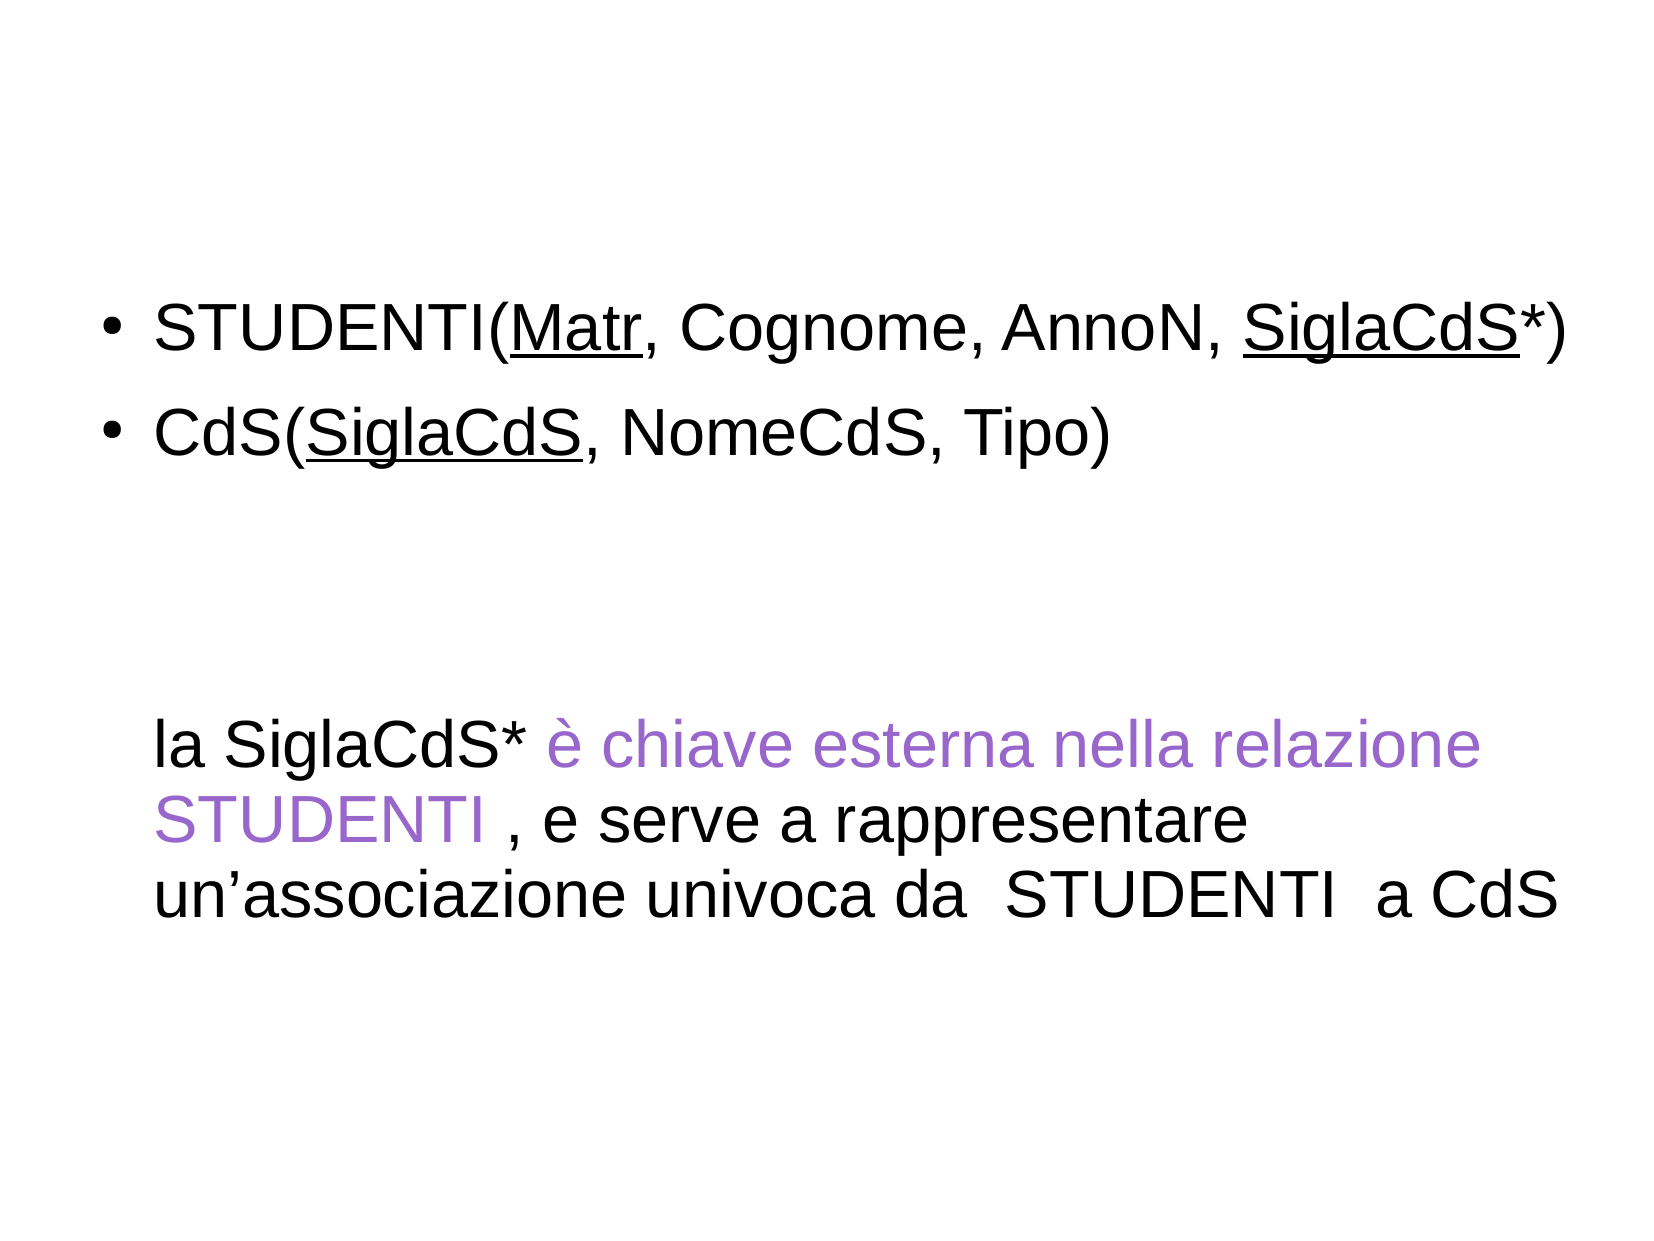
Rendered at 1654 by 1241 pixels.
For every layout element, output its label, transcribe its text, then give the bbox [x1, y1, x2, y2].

list STUDENTI(Matr, Cognome, AnnoN, SiglaCdS*) CdS(SiglaCdS, NomeCdS, Tipo) la SiglaCdS* è chiave esterna nella relazione STUDENTI , e serve a rappresentare un’associazione univoca da STUDENTI a CdS [82, 290, 1607, 1010]
